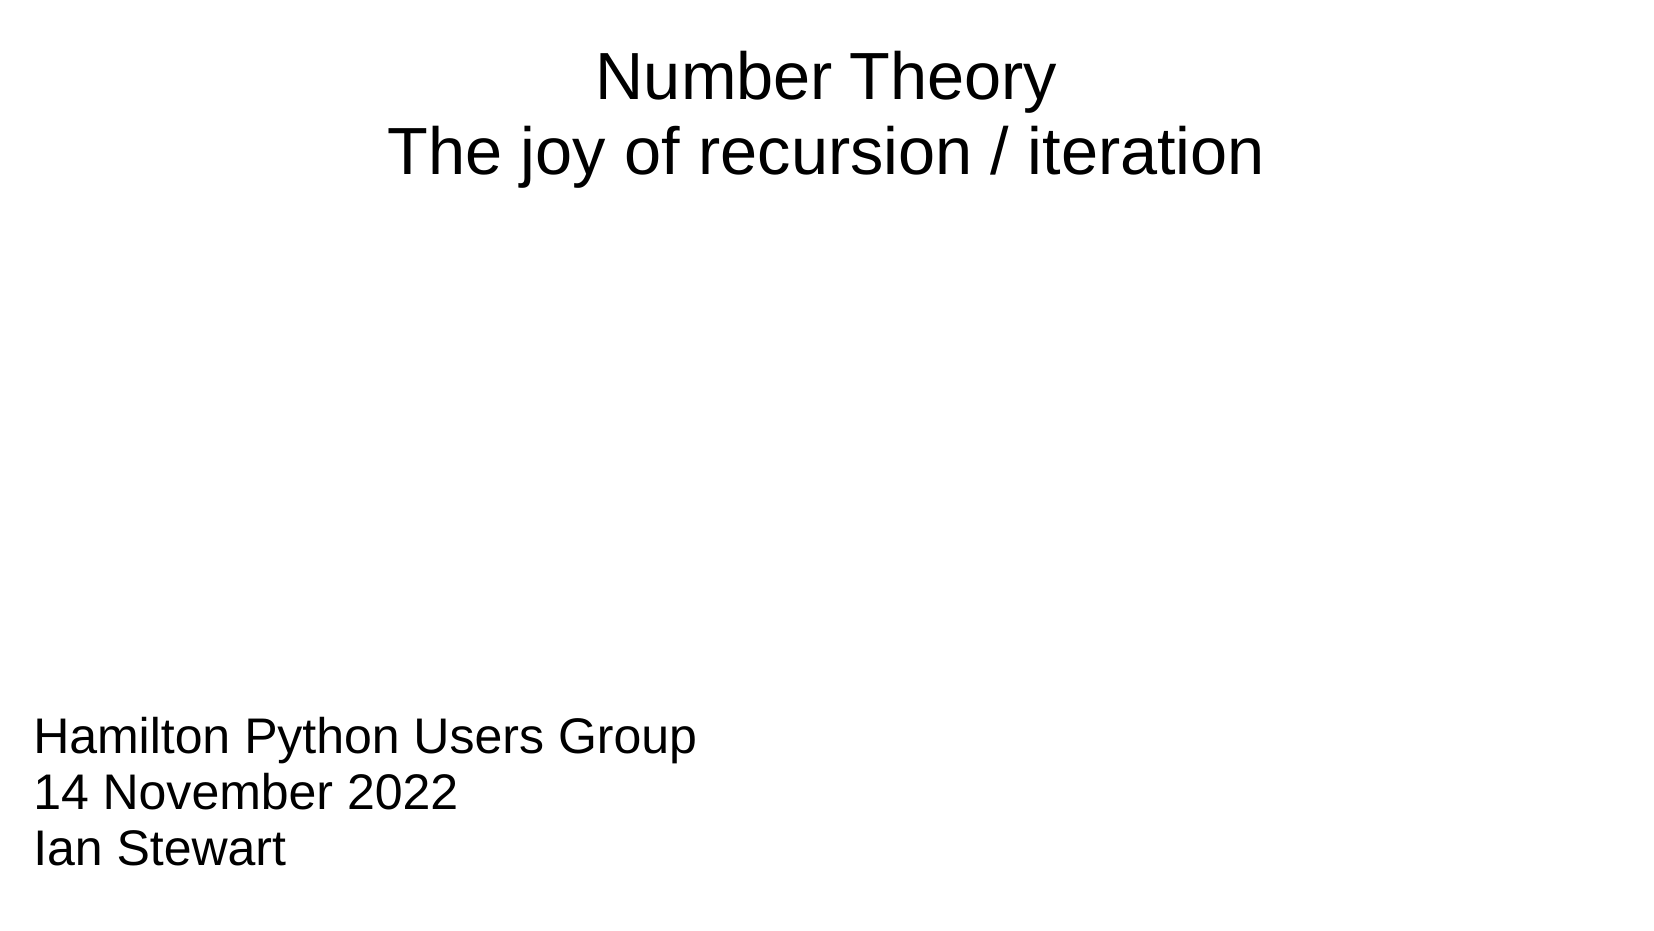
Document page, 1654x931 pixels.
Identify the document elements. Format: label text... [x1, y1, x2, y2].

subtitle Hamilton Python Users Group 14 November 2022 Ian Stewart [33, 708, 1522, 876]
title Number Theory The joy of recursion / iteration [82, 38, 1571, 189]
